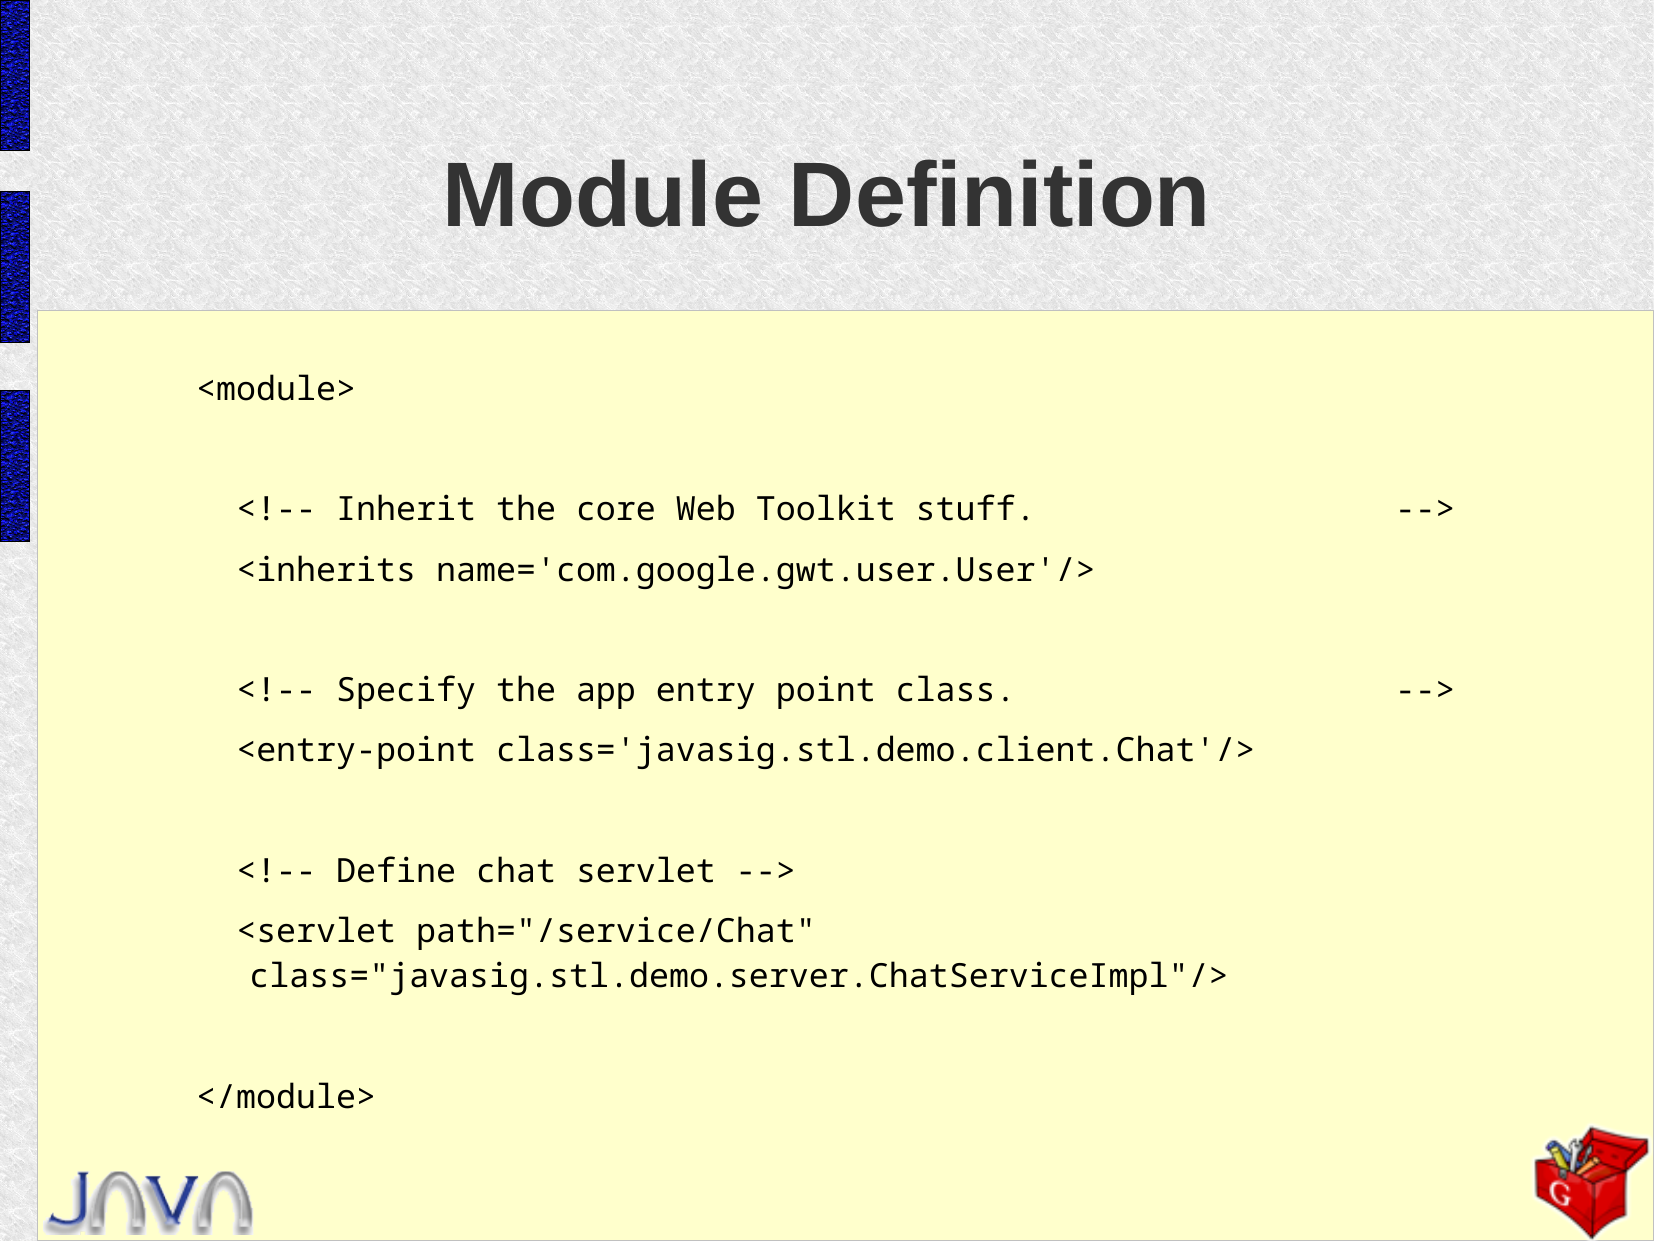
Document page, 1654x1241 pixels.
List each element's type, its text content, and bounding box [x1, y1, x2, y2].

title Module Definition [121, 91, 1534, 299]
picture [0, 0, 1654, 1241]
picture [1, 192, 29, 342]
picture [43, 1162, 263, 1235]
list <module> <!-- Inherit the core Web Toolkit stuff. --> <inherits name='com.google.gwt.user.User'/> <!-- Specify the app entry point class. --> <entry-point class='javasig.stl.demo.client.Chat'/> <!-- Define chat servlet --> <servlet path="/service/Chat" class="javasig.stl.demo.server.ChatServiceImpl"/> </module> [178, 364, 1570, 1147]
picture [1, 391, 29, 541]
picture [1525, 1118, 1654, 1241]
picture [1, 1, 29, 150]
